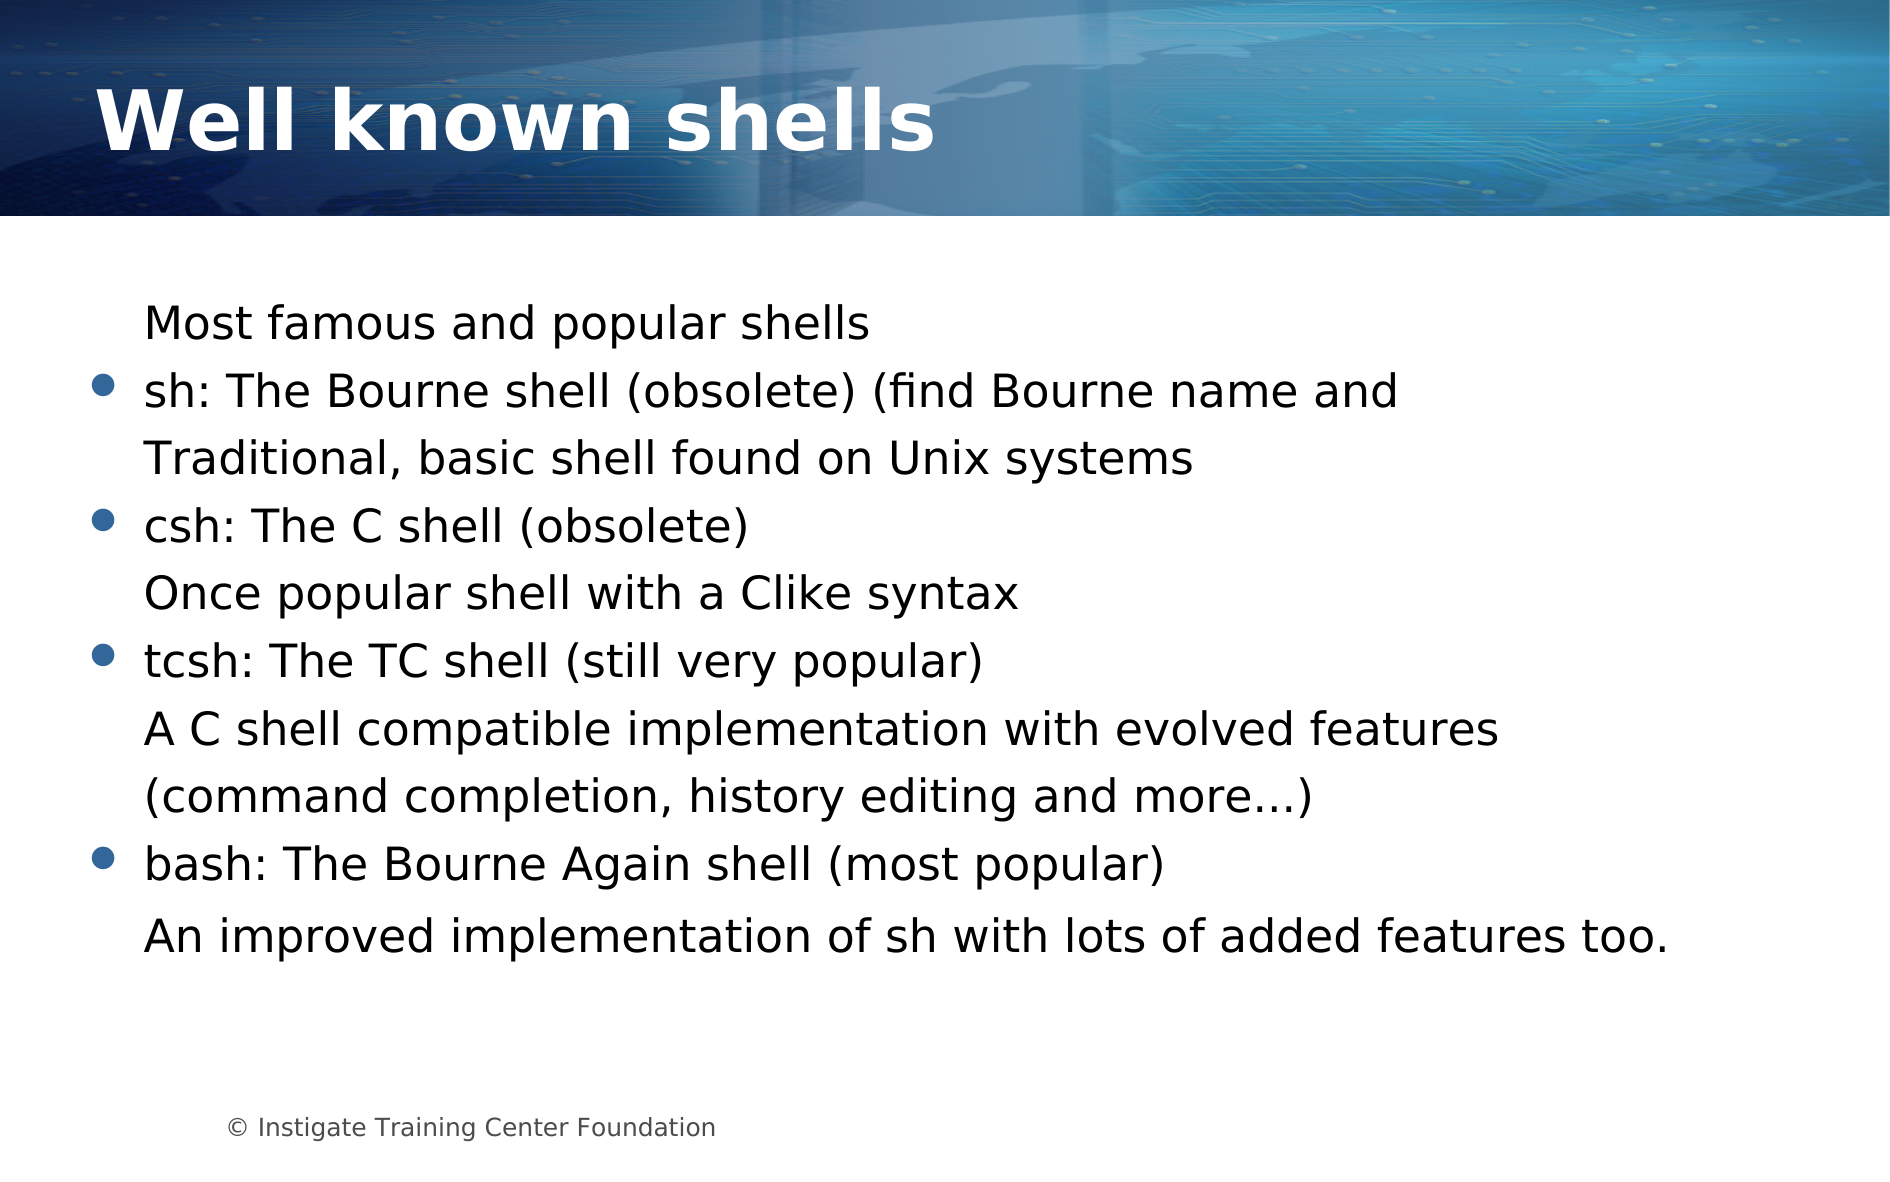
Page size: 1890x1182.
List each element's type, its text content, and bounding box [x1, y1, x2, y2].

list Most famous and popular shells sh: The Bourne shell (obsolete) (find Bourne name and Traditional, basic shell found on Unix systems csh: The C shell (obsolete) Once popular shell with a Clike syntax tcsh: The TC shell (still very popular) A C shell compatible implementation with evolved features (command completion, history editing and more...) bash: The Bourne Again shell (most popular) An improved implementation of sh with lots of added features too. [88, 228, 1788, 1050]
picture [0, 0, 1890, 216]
title Well known shells [94, 47, 1793, 217]
